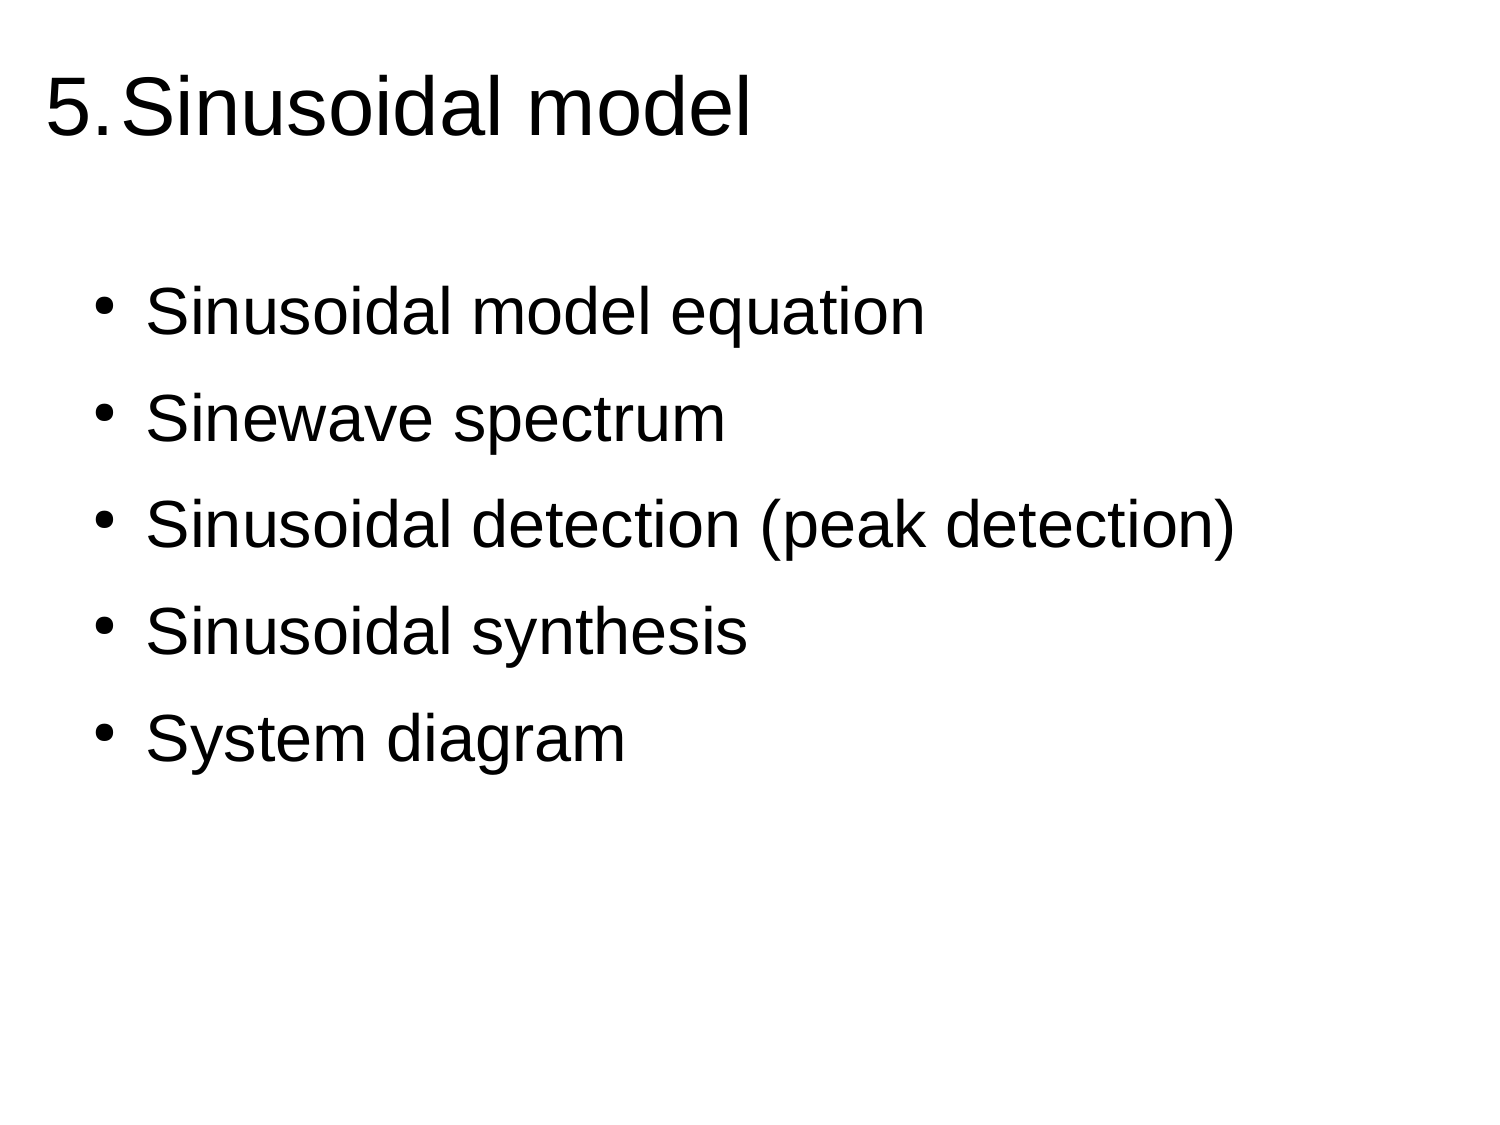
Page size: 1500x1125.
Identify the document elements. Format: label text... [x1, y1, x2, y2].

list Sinusoidal model equation Sinewave spectrum Sinusoidal detection (peak detection) Sinusoidal synthesis System diagram [75, 263, 1425, 1006]
title 5. Sinusoidal model [45, 13, 1396, 201]
